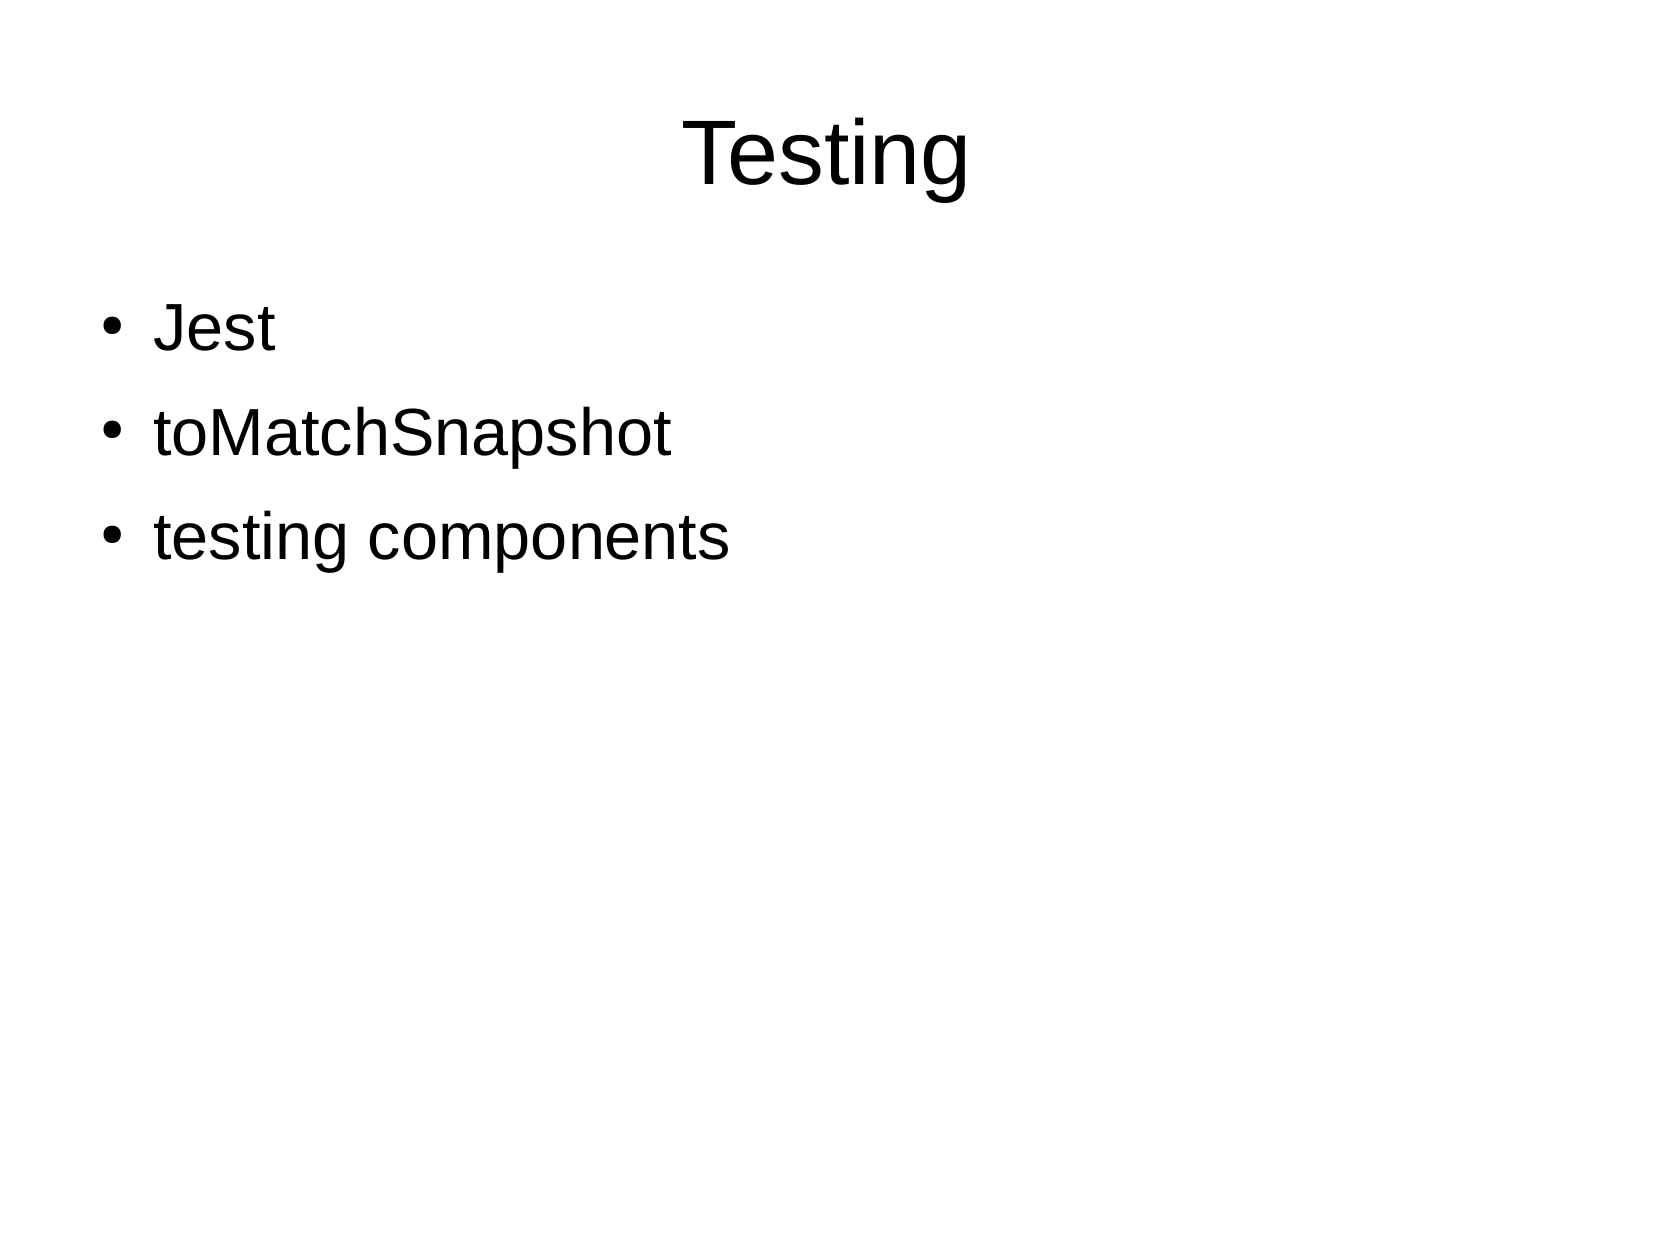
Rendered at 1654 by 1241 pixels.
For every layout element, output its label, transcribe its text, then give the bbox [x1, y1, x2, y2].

list Jest toMatchSnapshot testing components [82, 290, 1571, 1010]
title Testing [82, 49, 1571, 257]
